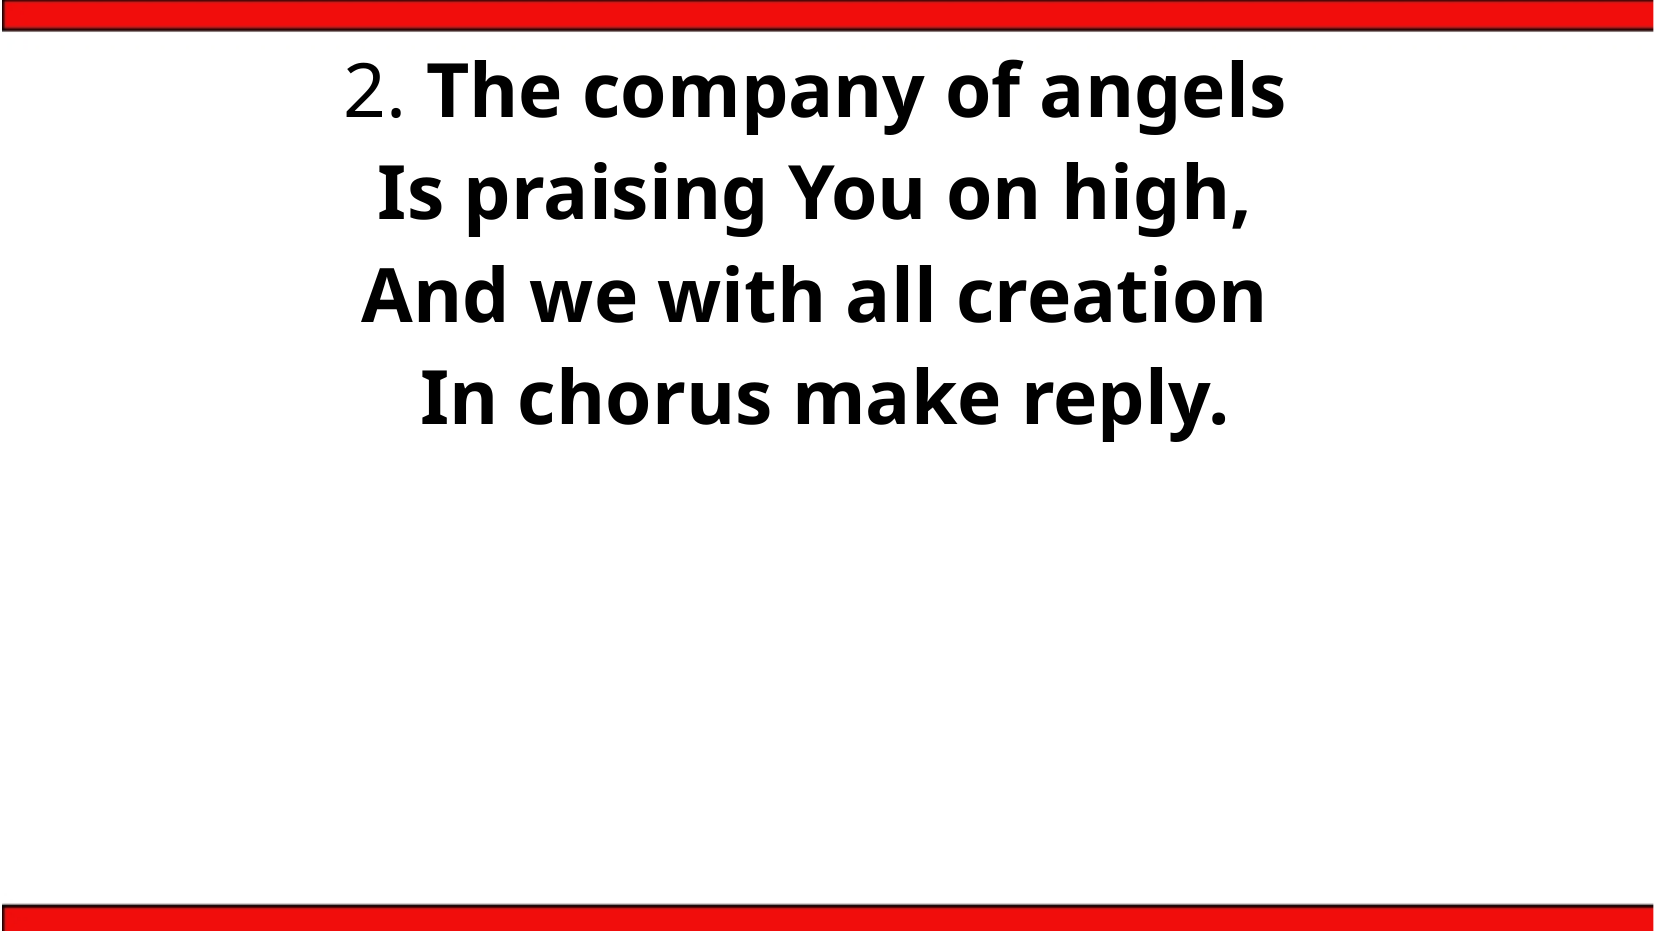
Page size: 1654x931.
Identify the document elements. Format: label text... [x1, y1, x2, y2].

picture [2, 0, 1654, 931]
text_box 2. The company of angels Is praising You on high, And we with all creation In chorus make reply. [60, 30, 1591, 445]
